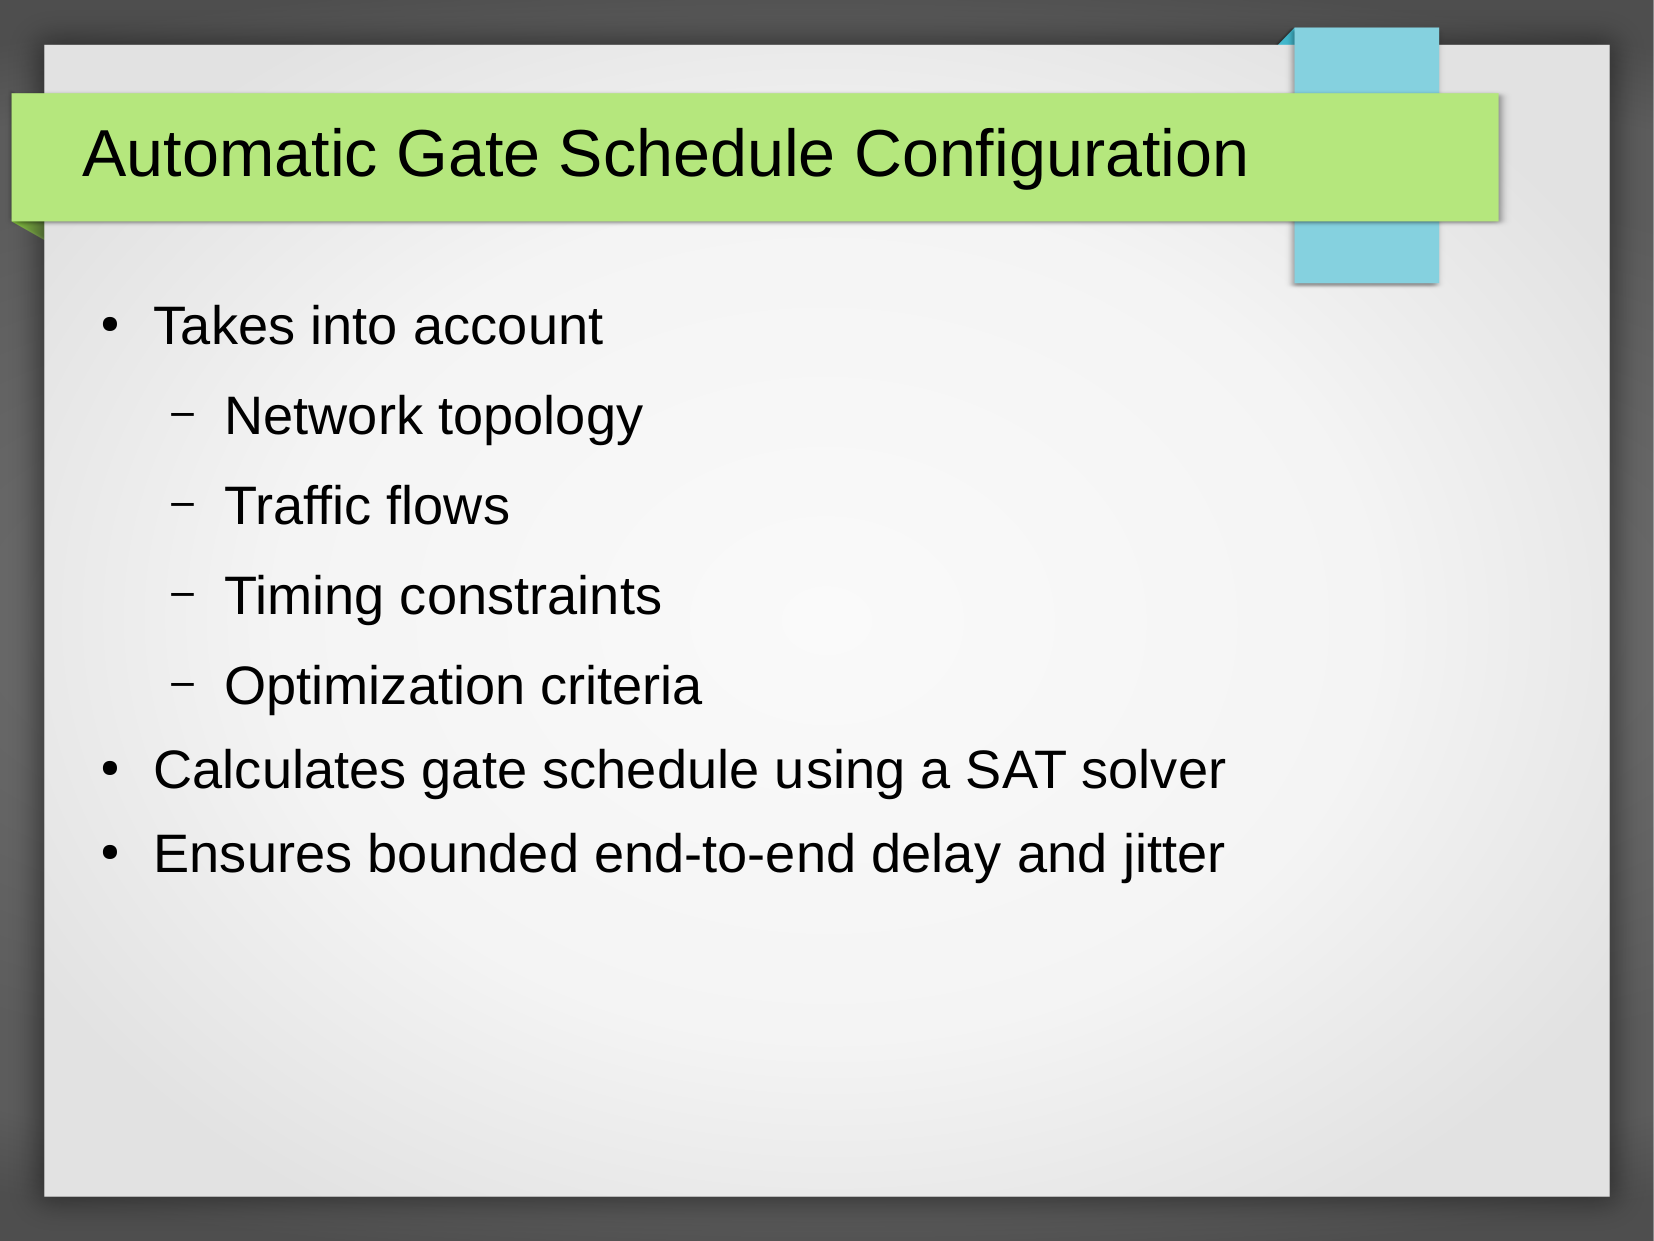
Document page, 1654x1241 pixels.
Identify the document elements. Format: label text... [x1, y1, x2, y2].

picture [0, 0, 1654, 1241]
list Takes into account Network topology Traffic flows Timing constraints Optimization criteria Calculates gate schedule using a SAT solver Ensures bounded end-to-end delay and jitter [82, 295, 1571, 1015]
title Automatic Gate Schedule Configuration [82, 94, 1264, 213]
